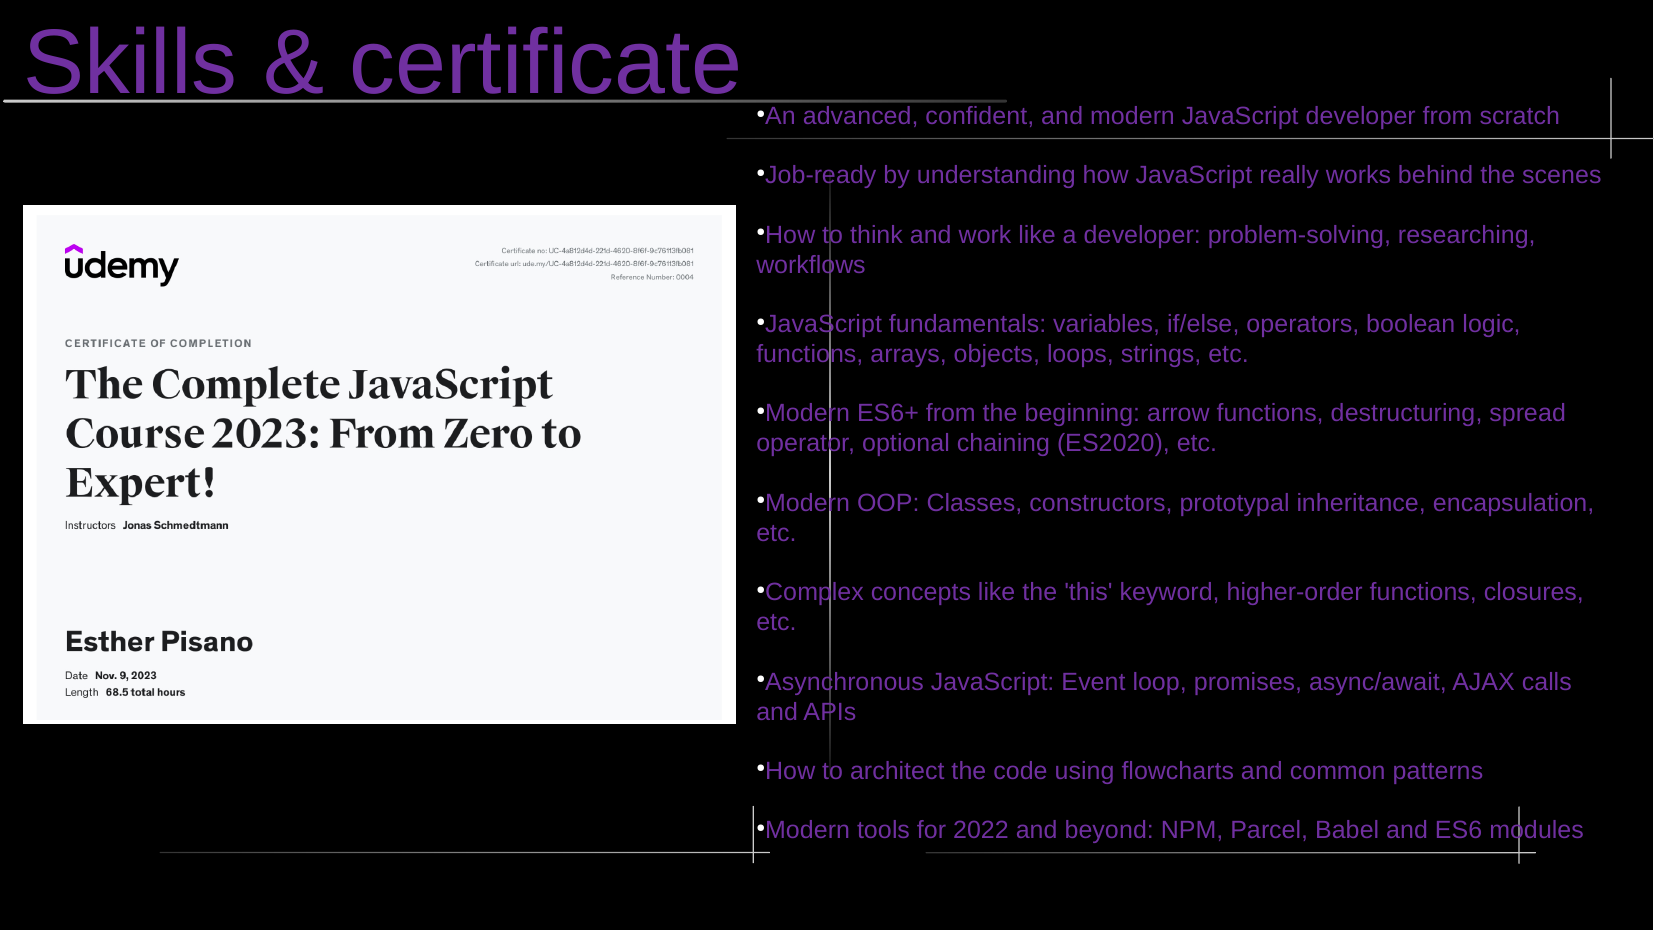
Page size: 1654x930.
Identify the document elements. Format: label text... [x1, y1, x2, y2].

list An advanced, confident, and modern JavaScript developer from scratch Job-ready by understanding how JavaScript really works behind the scenes How to think and work like a developer: problem-solving, researching, workflows JavaScript fundamentals: variables, if/else, operators, boolean logic, functions, arrays, objects, loops, strings, etc. Modern ES6+ from the beginning: arrow functions, destructuring, spread operator, optional chaining (ES2020), etc. Modern OOP: Classes, constructors, prototypal inheritance, encapsulation, etc. Complex concepts like the 'this' keyword, higher-order functions, closures, etc. Asynchronous JavaScript: Event loop, promises, async/await, AJAX calls and APIs How to architect the code using flowcharts and common patterns Modern tools for 2022 and beyond: NPM, Parcel, Babel and ES6 modules [756, 99, 1608, 930]
title Skills & certificate [23, 0, 798, 113]
picture [23, 206, 736, 724]
